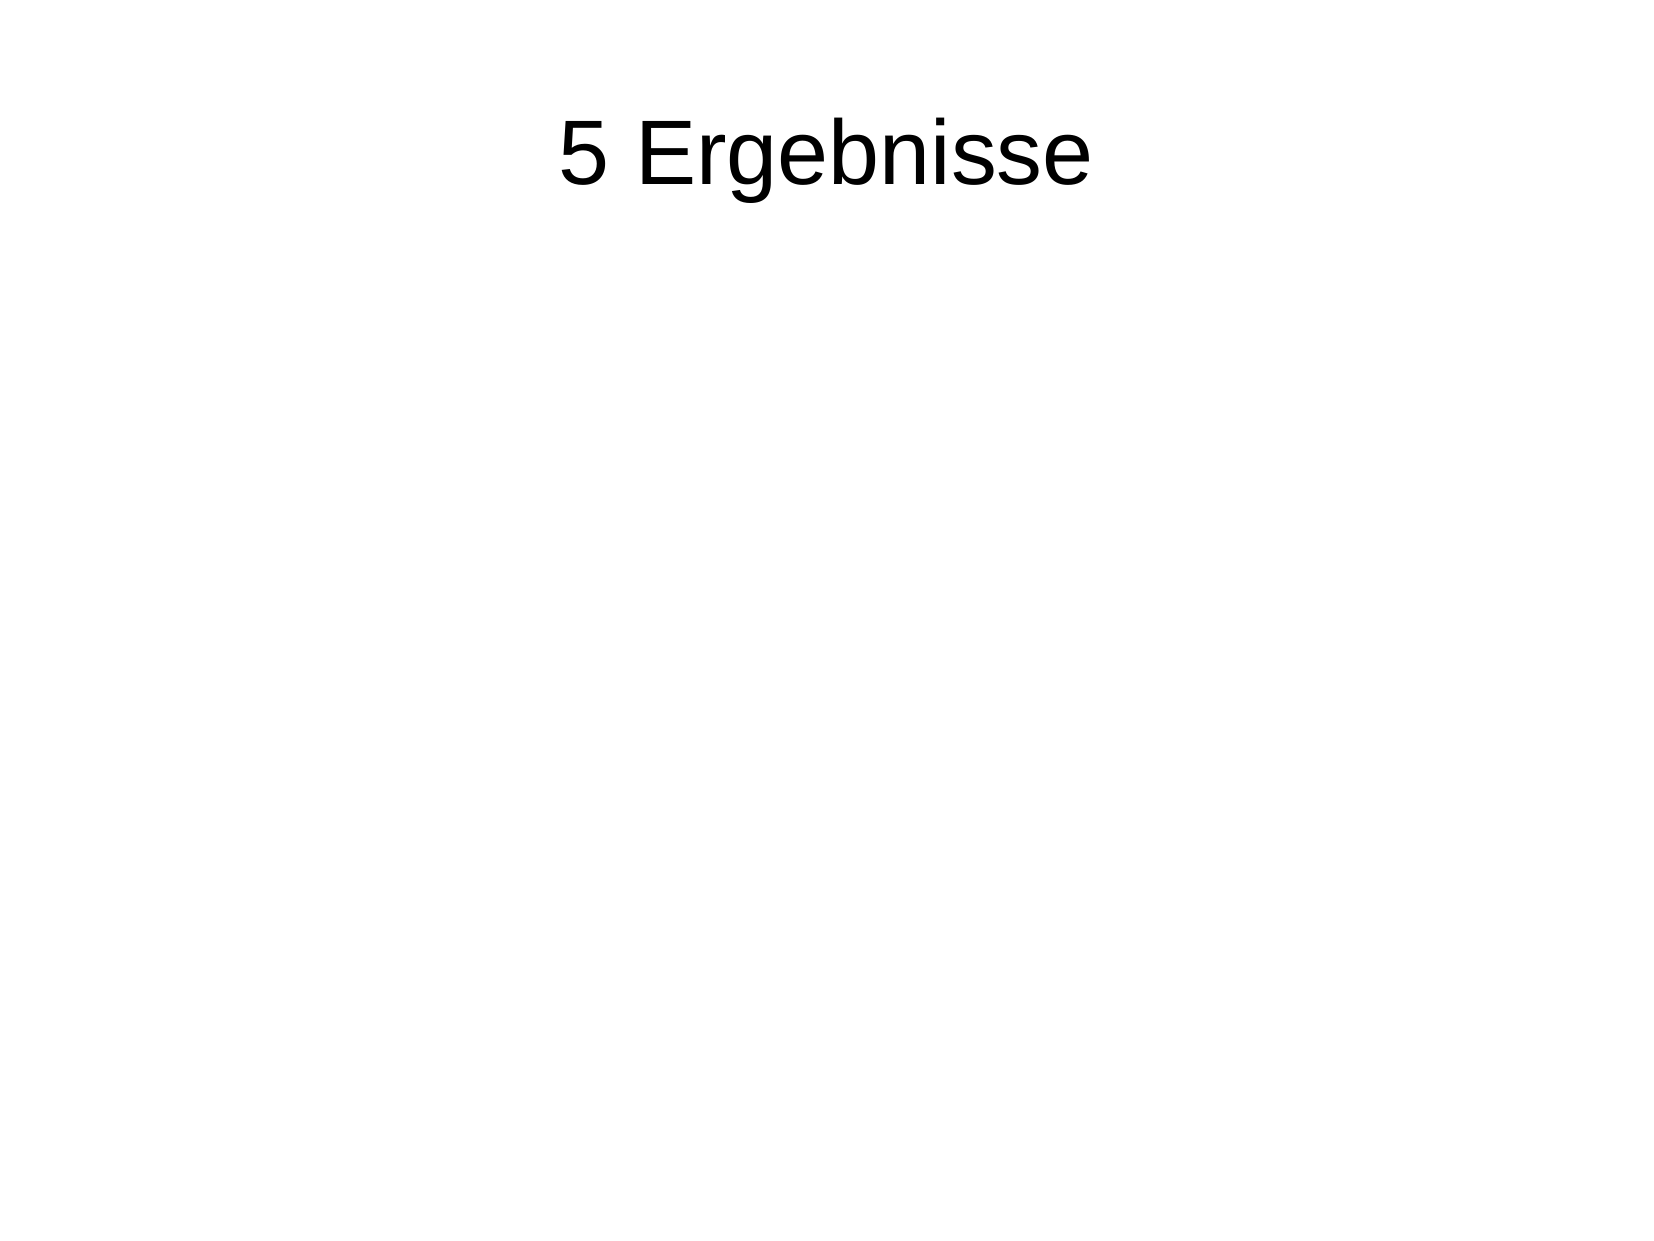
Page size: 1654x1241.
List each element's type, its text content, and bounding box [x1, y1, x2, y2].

title 5 Ergebnisse [82, 49, 1571, 257]
